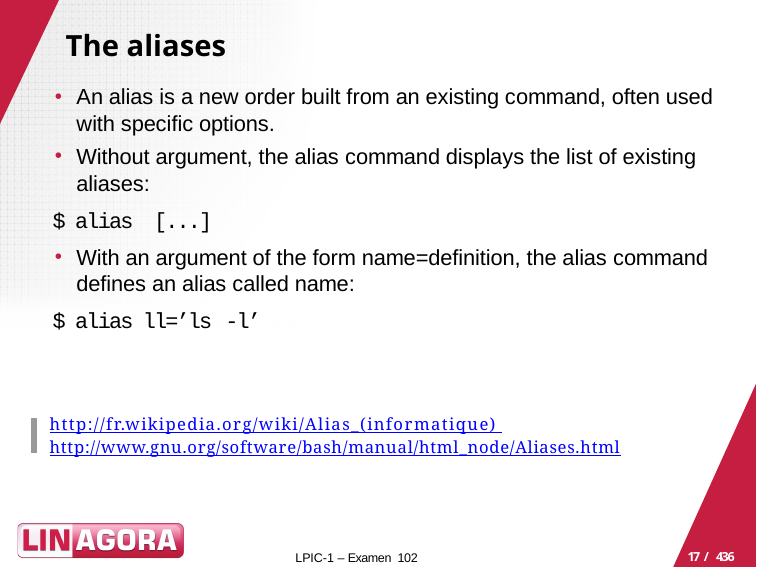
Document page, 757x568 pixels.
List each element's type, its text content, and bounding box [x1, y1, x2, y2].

text_box [17, 519, 184, 562]
text_box An alias is a new order built from an existing command, often used with specific options. Without argument, the alias command displays the list of existing aliases: $ alias [...] With an argument of the form name=definition, the alias command defines an alias called name: $ alias ll=’ls -l’ [52, 82, 722, 334]
text_box http://fr.wikipedia.org/wiki/Alias_(informatique) http://www.gnu.org/software/bash/manual/html_node/Aliases.html [47, 413, 662, 460]
footer LPIC-1 – Examen 102 [293, 549, 420, 568]
title The aliases [63, 26, 692, 62]
slide_number <numéro> / 436 [683, 549, 747, 568]
picture [0, 0, 352, 352]
